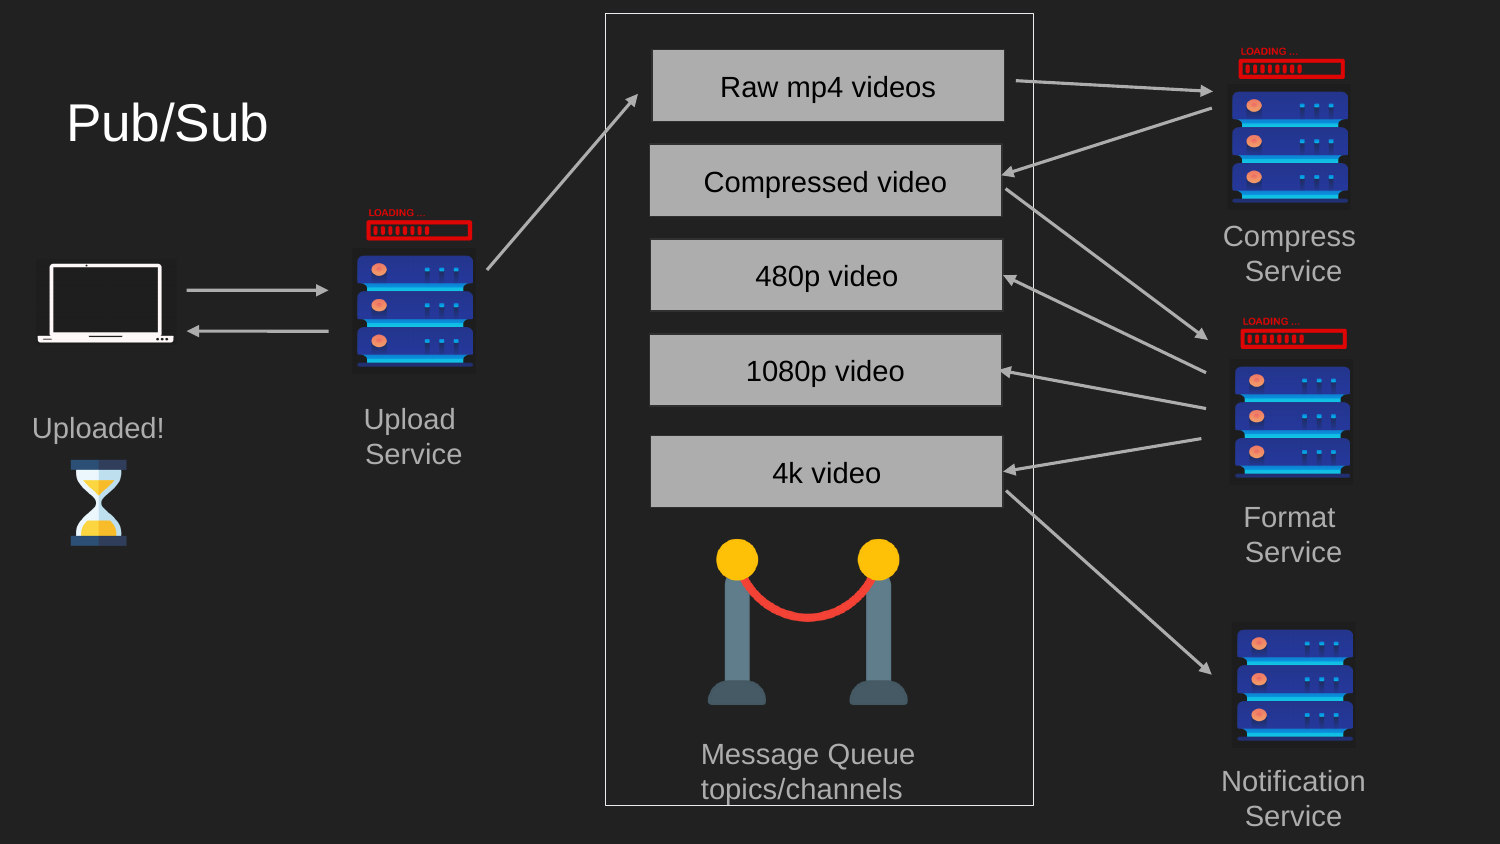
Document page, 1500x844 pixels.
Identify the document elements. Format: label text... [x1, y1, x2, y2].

text_box 1080p video [649, 333, 1002, 407]
text_box Message Queue topics/channels [685, 719, 969, 830]
picture [700, 517, 915, 732]
picture [1227, 41, 1351, 210]
text_box Compress Service [1184, 202, 1403, 295]
text_box Format Service [1184, 483, 1403, 576]
text_box 480p video [650, 239, 1004, 312]
picture [363, 202, 475, 246]
picture [35, 259, 177, 345]
picture [1237, 311, 1350, 355]
text_box Uploaded! [16, 394, 212, 437]
text_box Upload Service [304, 385, 524, 478]
text_box Raw mp4 videos [652, 49, 1005, 122]
text_box 4k video [650, 435, 1004, 508]
picture [352, 248, 476, 374]
title Pub/Sub [51, 72, 415, 167]
picture [1229, 359, 1353, 485]
picture [51, 457, 146, 552]
text_box Notification Service [1184, 747, 1403, 840]
picture [1231, 622, 1356, 748]
text_box Compressed video [649, 144, 1002, 217]
